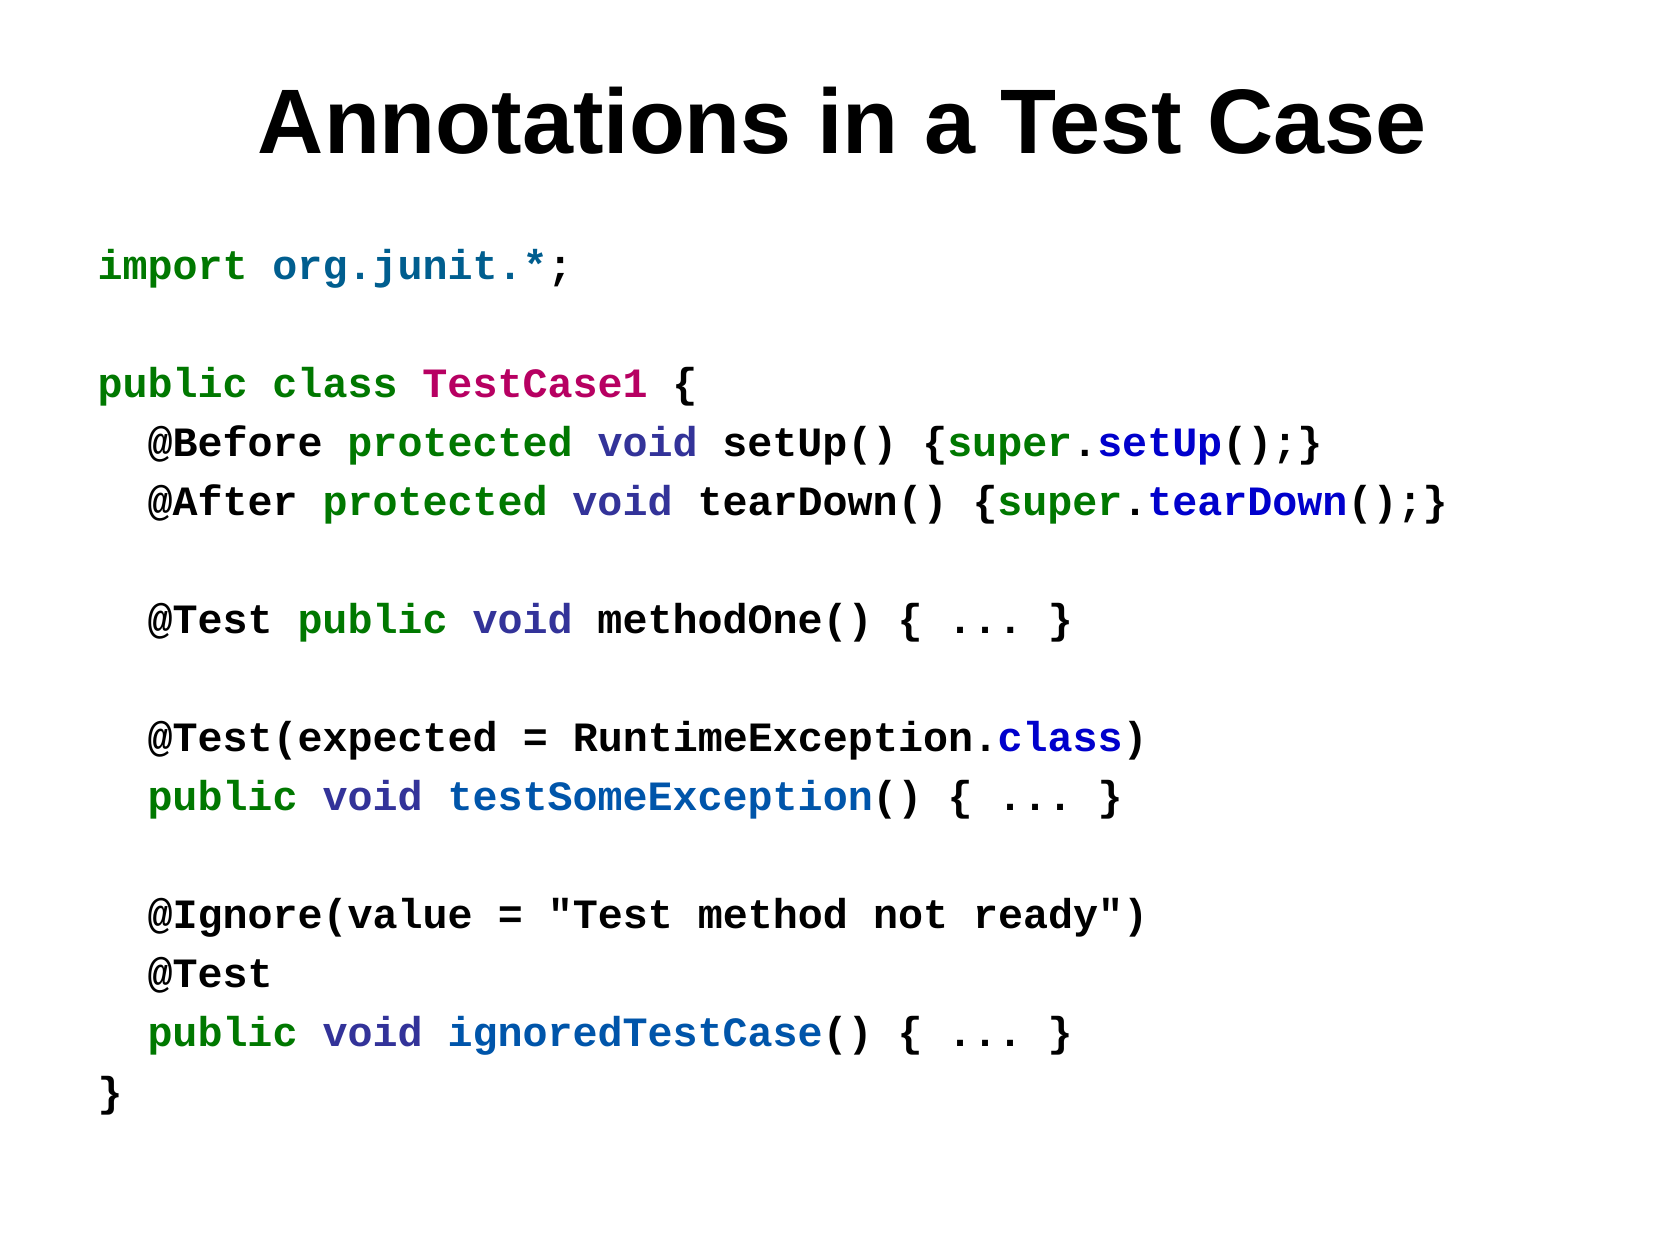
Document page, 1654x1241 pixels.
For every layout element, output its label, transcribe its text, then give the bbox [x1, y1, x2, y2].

list import org.junit.*; public class TestCase1 { @Before protected void setUp() {super.setUp();} @After protected void tearDown() {super.tearDown();} @Test public void methodOne() { ... } @Test(expected = RuntimeException.class) public void testSomeException() { ... } @Ignore(value = "Test method not ready") @Test public void ignoredTestCase() { ... } } [82, 225, 1538, 1186]
title Annotations in a Test Case [82, 49, 1571, 196]
